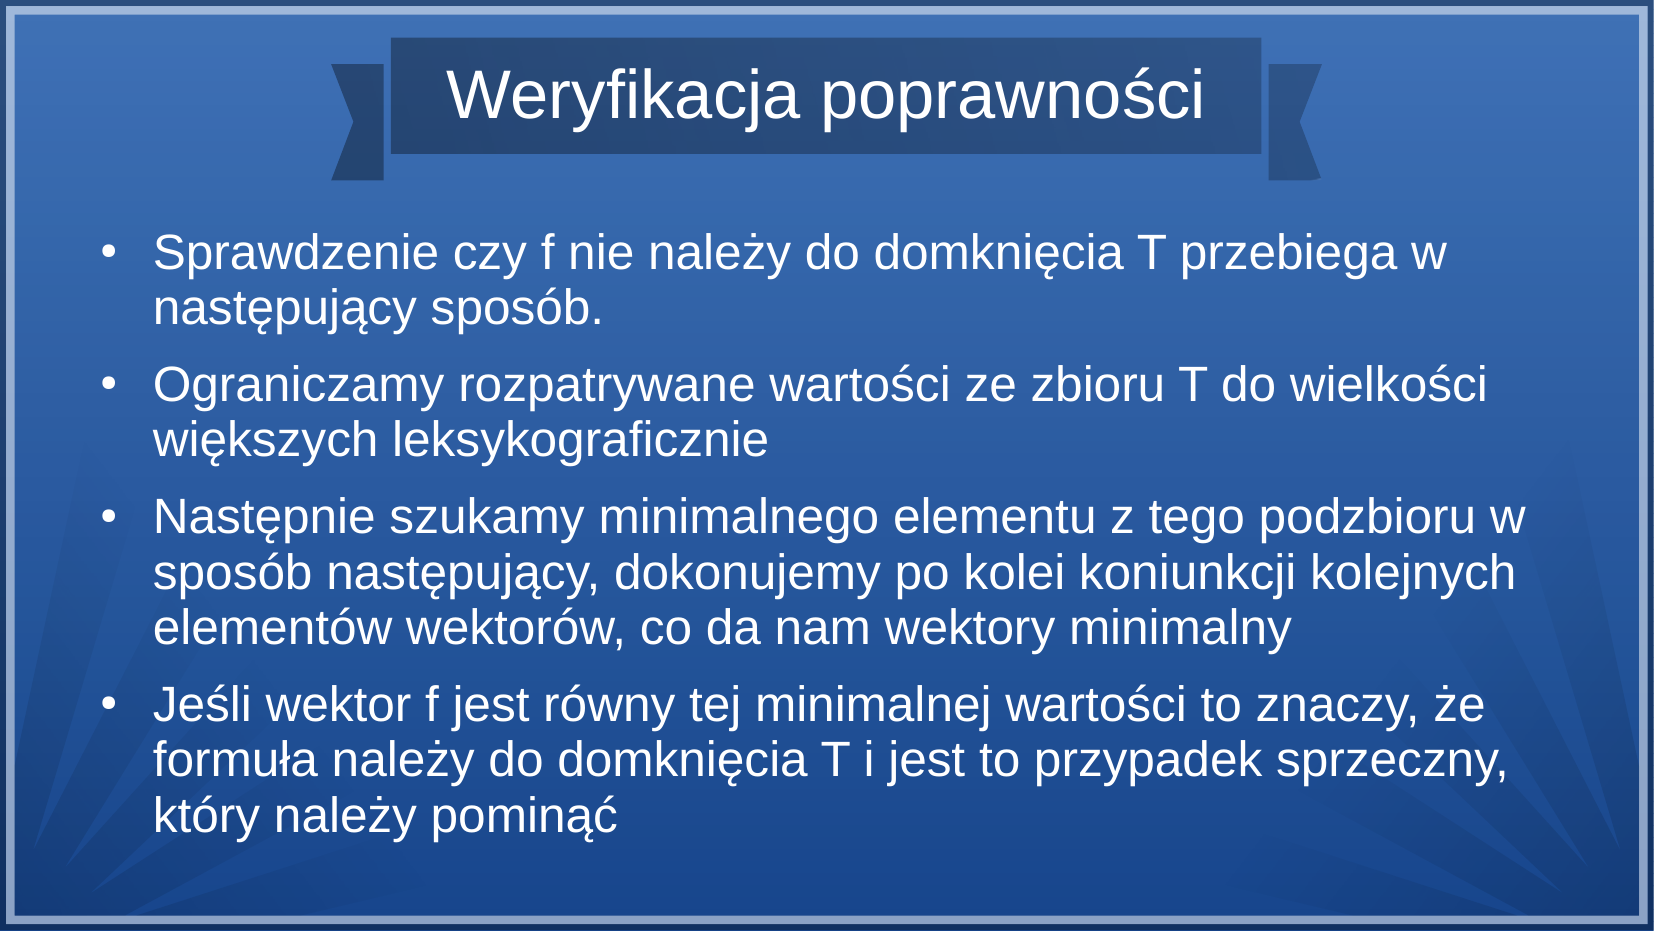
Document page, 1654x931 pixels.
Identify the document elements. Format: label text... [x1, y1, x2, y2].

list Sprawdzenie czy f nie należy do domknięcia T przebiega w następujący sposób. Ograniczamy rozpatrywane wartości ze zbioru T do wielkości większych leksykograficznie Następnie szukamy minimalnego elementu z tego podzbioru w sposób następujący, dokonujemy po kolei koniunkcji kolejnych elementów wektorów, co da nam wektory minimalny Jeśli wektor f jest równy tej minimalnej wartości to znaczy, że formuła należy do domknięcia T i jest to przypadek sprzeczny, który należy pominąć [82, 224, 1571, 848]
title Weryfikacja poprawności [389, 35, 1264, 154]
